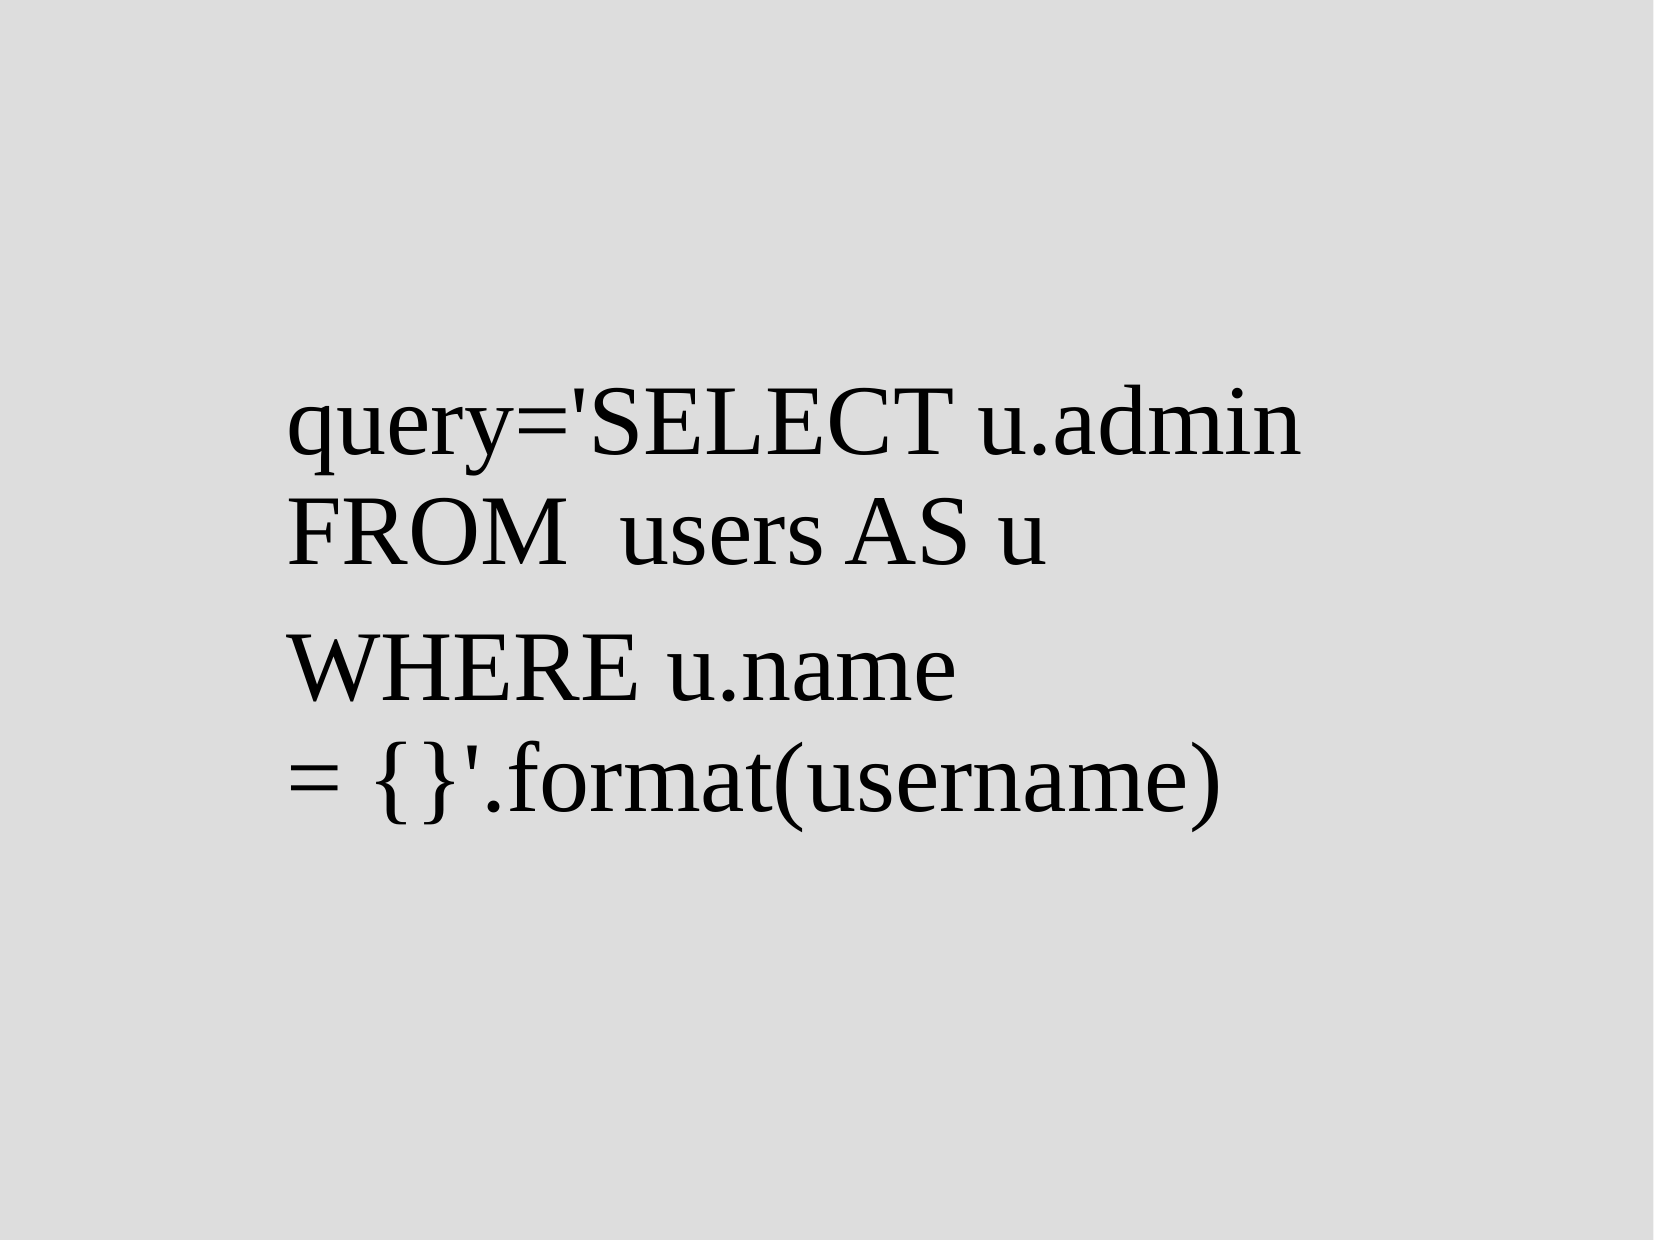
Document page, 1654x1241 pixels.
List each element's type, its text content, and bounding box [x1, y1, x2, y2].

subtitle [82, 49, 1571, 1010]
text_box query='SELECT u.admin FROM users AS u WHERE u.name = {}'.format(username) [271, 357, 1473, 841]
